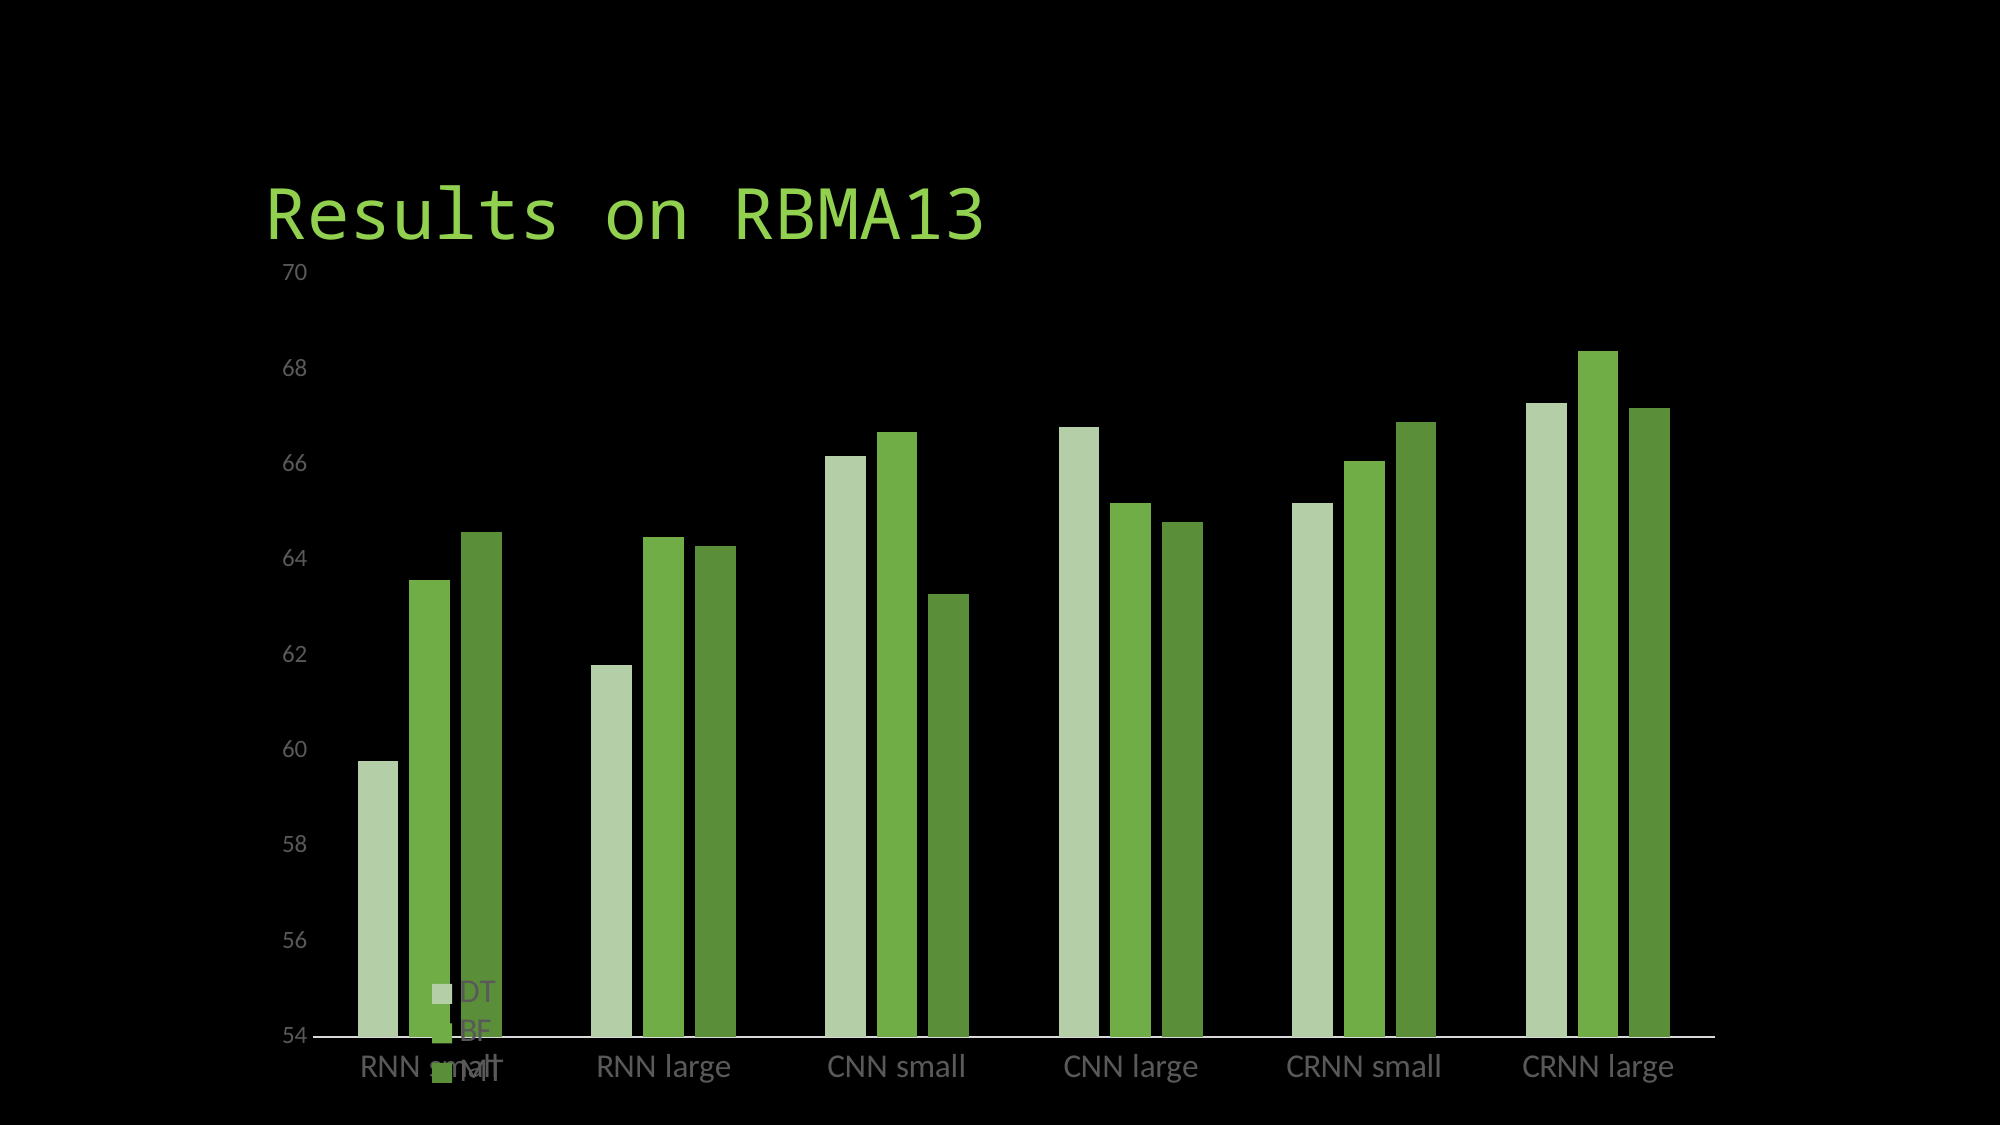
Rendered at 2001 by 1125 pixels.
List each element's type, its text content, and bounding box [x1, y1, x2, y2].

chart [249, 244, 1853, 1103]
title Results on RBMA13 [249, 75, 1750, 244]
